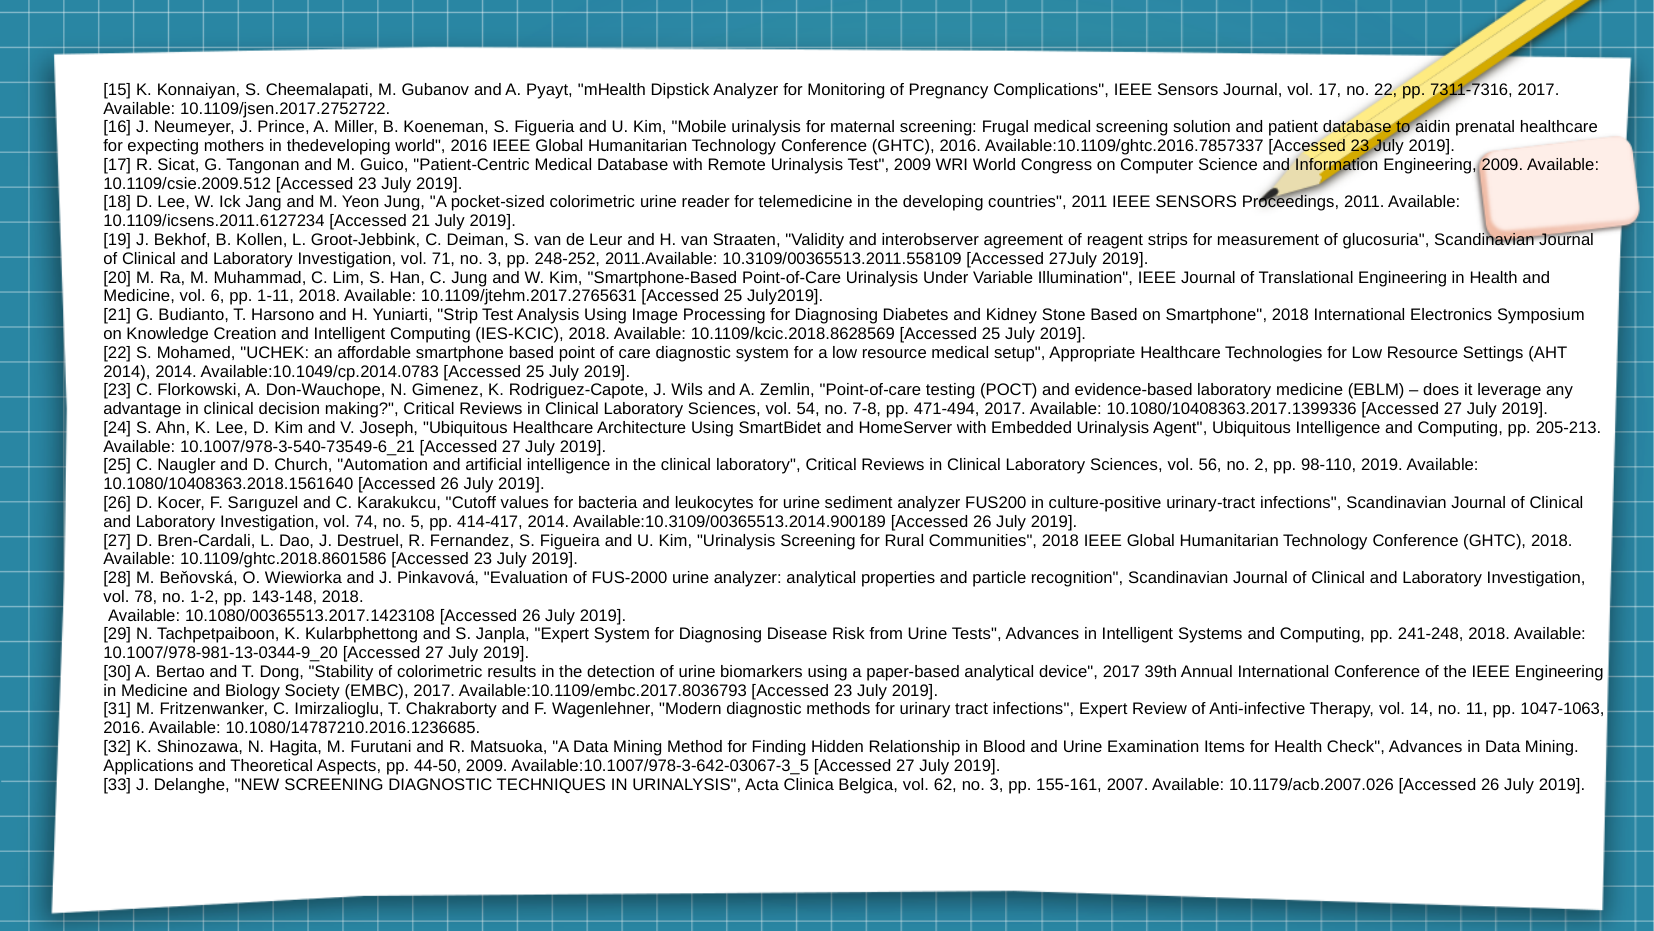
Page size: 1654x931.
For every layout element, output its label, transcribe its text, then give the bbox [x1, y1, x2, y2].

text_box [15] K. Konnaiyan, S. Cheemalapati, M. Gubanov and A. Pyayt, "mHealth Dipstick Analyzer for Monitoring of Pregnancy Complications", IEEE Sensors Journal, vol. 17, no. 22, pp. 7311-7316, 2017. Available: 10.1109/jsen.2017.2752722. [16] J. Neumeyer, J. Prince, A. Miller, B. Koeneman, S. Figueria and U. Kim, "Mobile urinalysis for maternal screening: Frugal medical screening solution and patient database to aidin prenatal healthcare for expecting mothers in thedeveloping world", 2016 IEEE Global Humanitarian Technology Conference (GHTC), 2016. Available:10.1109/ghtc.2016.7857337 [Accessed 23 July 2019]. [17] R. Sicat, G. Tangonan and M. Guico, "Patient-Centric Medical Database with Remote Urinalysis Test", 2009 WRI World Congress on Computer Science and Information Engineering, 2009. Available: 10.1109/csie.2009.512 [Accessed 23 July 2019]. [18] D. Lee, W. Ick Jang and M. Yeon Jung, "A pocket-sized colorimetric urine reader for telemedicine in the developing countries", 2011 IEEE SENSORS Proceedings, 2011. Available: 10.1109/icsens.2011.6127234 [Accessed 21 July 2019]. [19] J. Bekhof, B. Kollen, L. Groot-Jebbink, C. Deiman, S. van de Leur and H. van Straaten, "Validity and interobserver agreement of reagent strips for measurement of glucosuria", Scandinavian Journal of Clinical and Laboratory Investigation, vol. 71, no. 3, pp. 248-252, 2011.Available: 10.3109/00365513.2011.558109 [Accessed 27July 2019]. [20] M. Ra, M. Muhammad, C. Lim, S. Han, C. Jung and W. Kim, "Smartphone-Based Point-of-Care Urinalysis Under Variable Illumination", IEEE Journal of Translational Engineering in Health and Medicine, vol. 6, pp. 1-11, 2018. Available: 10.1109/jtehm.2017.2765631 [Accessed 25 July2019]. [21] G. Budianto, T. Harsono and H. Yuniarti, "Strip Test Analysis Using Image Processing for Diagnosing Diabetes and Kidney Stone Based on Smartphone", 2018 International Electronics Symposium on Knowledge Creation and Intelligent Computing (IES-KCIC), 2018. Available: 10.1109/kcic.2018.8628569 [Accessed 25 July 2019]. [22] S. Mohamed, "UCHEK: an affordable smartphone based point of care diagnostic system for a low resource medical setup", Appropriate Healthcare Technologies for Low Resource Settings (AHT 2014), 2014. Available:10.1049/cp.2014.0783 [Accessed 25 July 2019]. [23] C. Florkowski, A. Don-Wauchope, N. Gimenez, K. Rodriguez-Capote, J. Wils and A. Zemlin, "Point-of-care testing (POCT) and evidence-based laboratory medicine (EBLM) – does it leverage any advantage in clinical decision making?", Critical Reviews in Clinical Laboratory Sciences, vol. 54, no. 7-8, pp. 471-494, 2017. Available: 10.1080/10408363.2017.1399336 [Accessed 27 July 2019]. [24] S. Ahn, K. Lee, D. Kim and V. Joseph, "Ubiquitous Healthcare Architecture Using SmartBidet and HomeServer with Embedded Urinalysis Agent", Ubiquitous Intelligence and Computing, pp. 205-213. Available: 10.1007/978-3-540-73549-6_21 [Accessed 27 July 2019]. [25] C. Naugler and D. Church, "Automation and artificial intelligence in the clinical laboratory", Critical Reviews in Clinical Laboratory Sciences, vol. 56, no. 2, pp. 98-110, 2019. Available: 10.1080/10408363.2018.1561640 [Accessed 26 July 2019]. [26] D. Kocer, F. Sarıguzel and C. Karakukcu, "Cutoff values for bacteria and leukocytes for urine sediment analyzer FUS200 in culture-positive urinary-tract infections", Scandinavian Journal of Clinical and Laboratory Investigation, vol. 74, no. 5, pp. 414-417, 2014. Available:10.3109/00365513.2014.900189 [Accessed 26 July 2019]. [27] D. Bren-Cardali, L. Dao, J. Destruel, R. Fernandez, S. Figueira and U. Kim, "Urinalysis Screening for Rural Communities", 2018 IEEE Global Humanitarian Technology Conference (GHTC), 2018. Available: 10.1109/ghtc.2018.8601586 [Accessed 23 July 2019]. [28] M. Beňovská, O. Wiewiorka and J. Pinkavová, "Evaluation of FUS-2000 urine analyzer: analytical properties and particle recognition", Scandinavian Journal of Clinical and Laboratory Investigation, vol. 78, no. 1-2, pp. 143-148, 2018. Available: 10.1080/00365513.2017.1423108 [Accessed 26 July 2019]. [29] N. Tachpetpaiboon, K. Kularbphettong and S. Janpla, "Expert System for Diagnosing Disease Risk from Urine Tests", Advances in Intelligent Systems and Computing, pp. 241-248, 2018. Available: 10.1007/978-981-13-0344-9_20 [Accessed 27 July 2019]. [30] A. Bertao and T. Dong, "Stability of colorimetric results in the detection of urine biomarkers using a paper-based analytical device", 2017 39th Annual International Conference of the IEEE Engineering in Medicine and Biology Society (EMBC), 2017. Available:10.1109/embc.2017.8036793 [Accessed 23 July 2019]. [31] M. Fritzenwanker, C. Imirzalioglu, T. Chakraborty and F. Wagenlehner, "Modern diagnostic methods for urinary tract infections", Expert Review of Anti-infective Therapy, vol. 14, no. 11, pp. 1047-1063, 2016. Available: 10.1080/14787210.2016.1236685. [32] K. Shinozawa, N. Hagita, M. Furutani and R. Matsuoka, "A Data Mining Method for Finding Hidden Relationship in Blood and Urine Examination Items for Health Check", Advances in Data Mining. Applications and Theoretical Aspects, pp. 44-50, 2009. Available:10.1007/978-3-642-03067-3_5 [Accessed 27 July 2019]. [33] J. Delanghe, "NEW SCREENING DIAGNOSTIC TECHNIQUES IN URINALYSIS", Acta Clinica Belgica, vol. 62, no. 3, pp. 155-161, 2007. Available: 10.1179/acb.2007.026 [Accessed 26 July 2019]. [88, 72, 1625, 857]
picture [0, 0, 1654, 931]
text_box [59, 59, 1595, 116]
